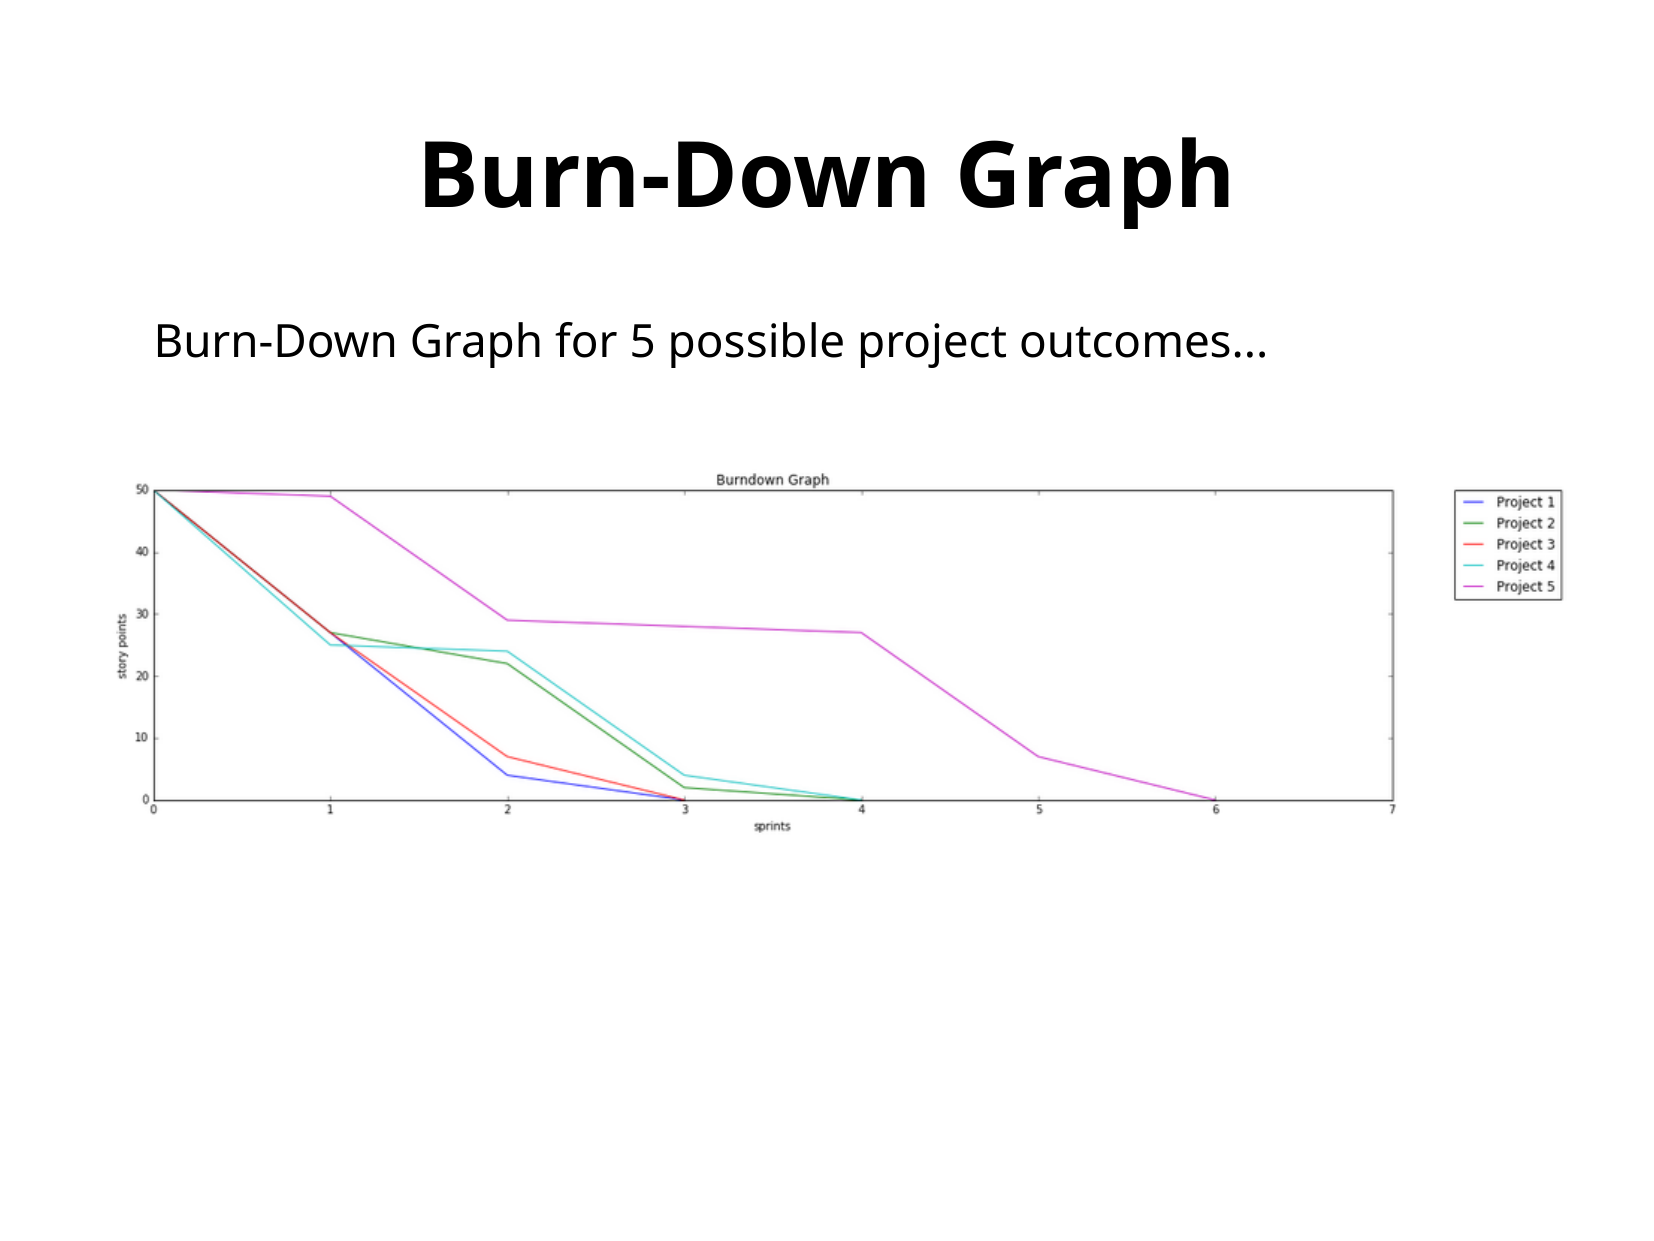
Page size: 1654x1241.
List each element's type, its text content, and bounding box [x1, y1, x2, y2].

picture [106, 460, 1571, 839]
title Burn-Down Graph [224, 37, 1430, 265]
text_box Burn-Down Graph for 5 possible project outcomes... [153, 265, 1465, 414]
